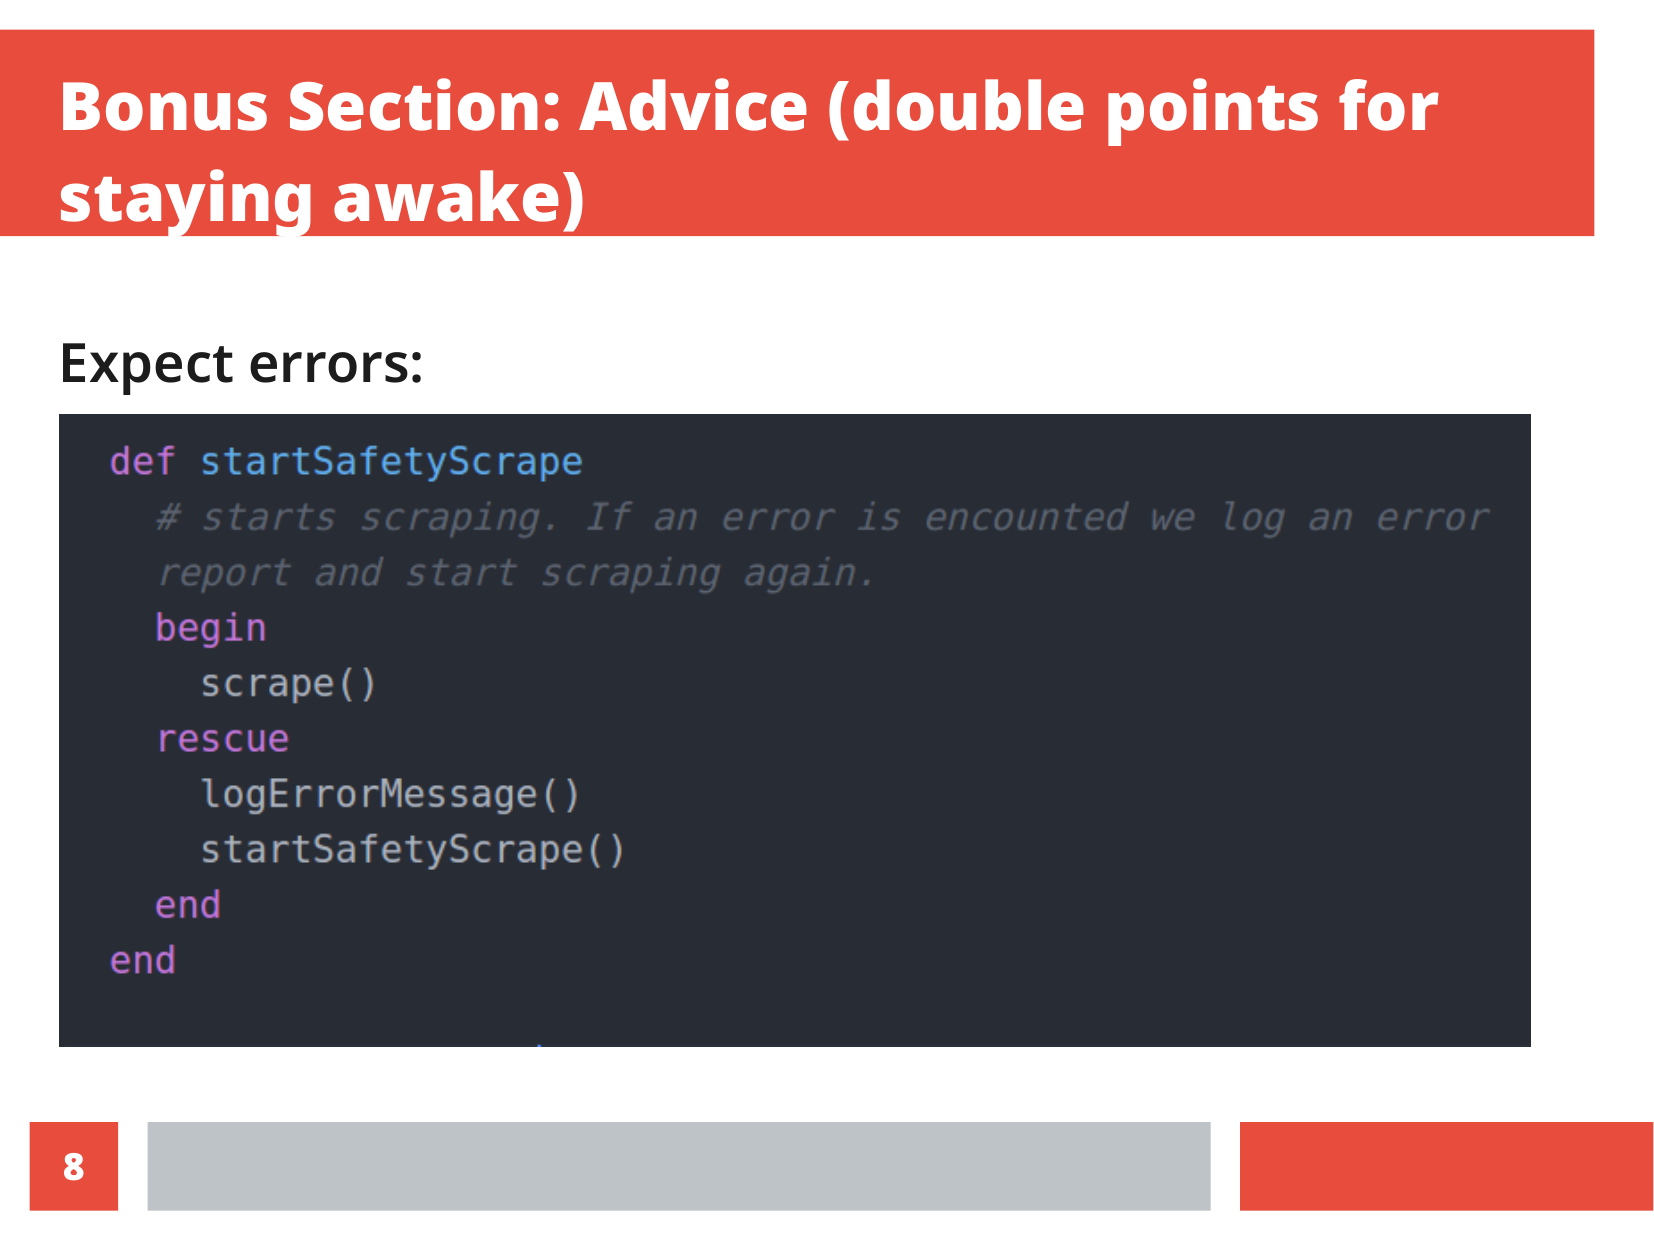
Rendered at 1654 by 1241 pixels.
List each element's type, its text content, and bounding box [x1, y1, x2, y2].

title Bonus Section: Advice (double points for staying awake) [59, 59, 1595, 207]
picture [59, 414, 1531, 1048]
list Expect errors: [59, 324, 1565, 422]
